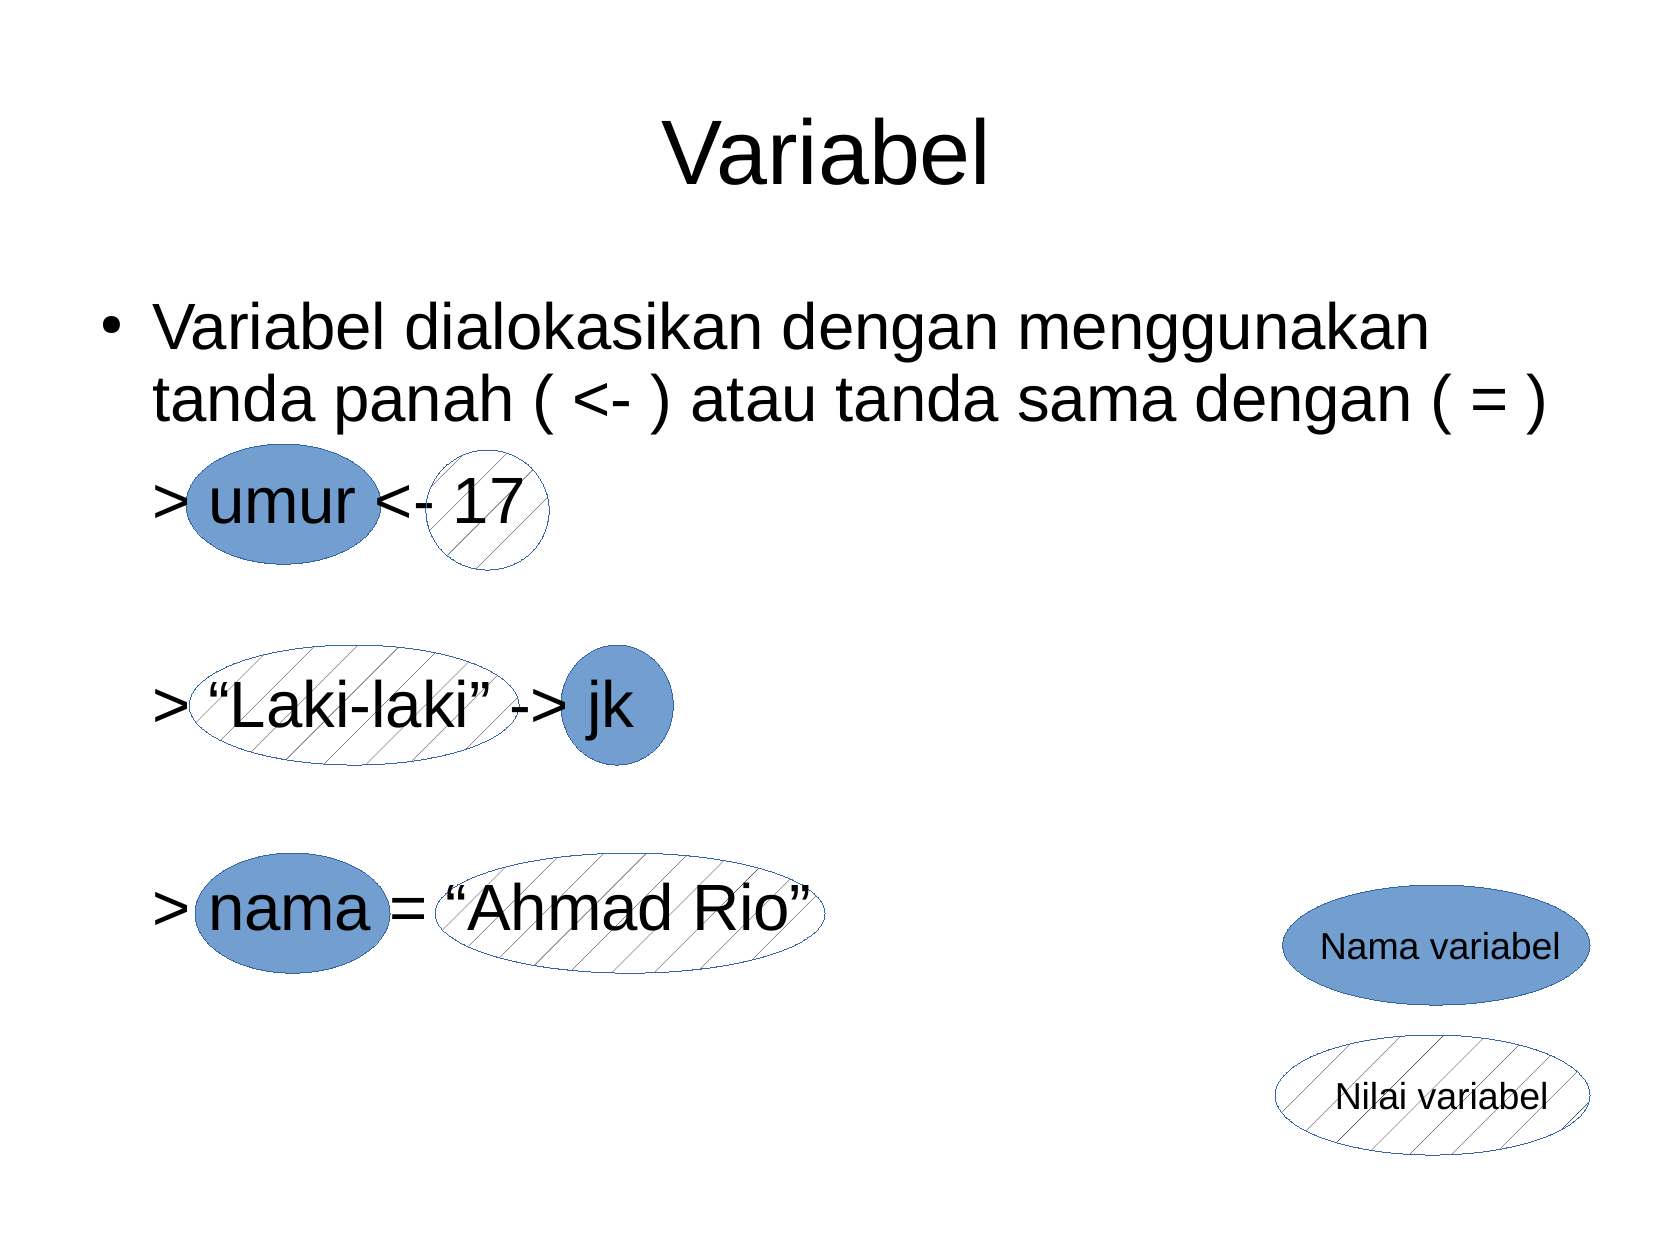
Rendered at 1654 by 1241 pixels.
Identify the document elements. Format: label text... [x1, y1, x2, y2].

title Variabel [82, 49, 1571, 257]
text_box Nilai variabel [1320, 1068, 1606, 1126]
text_box Nama variabel [1305, 918, 1606, 976]
list Variabel dialokasikan dengan menggunakan tanda panah ( <- ) atau tanda sama dengan ( = ) > umur <- 17 > “Laki-laki” -> jk > nama = “Ahmad Rio” [82, 290, 1571, 1010]
text_box [1275, 1035, 1574, 1156]
text_box [425, 450, 550, 571]
